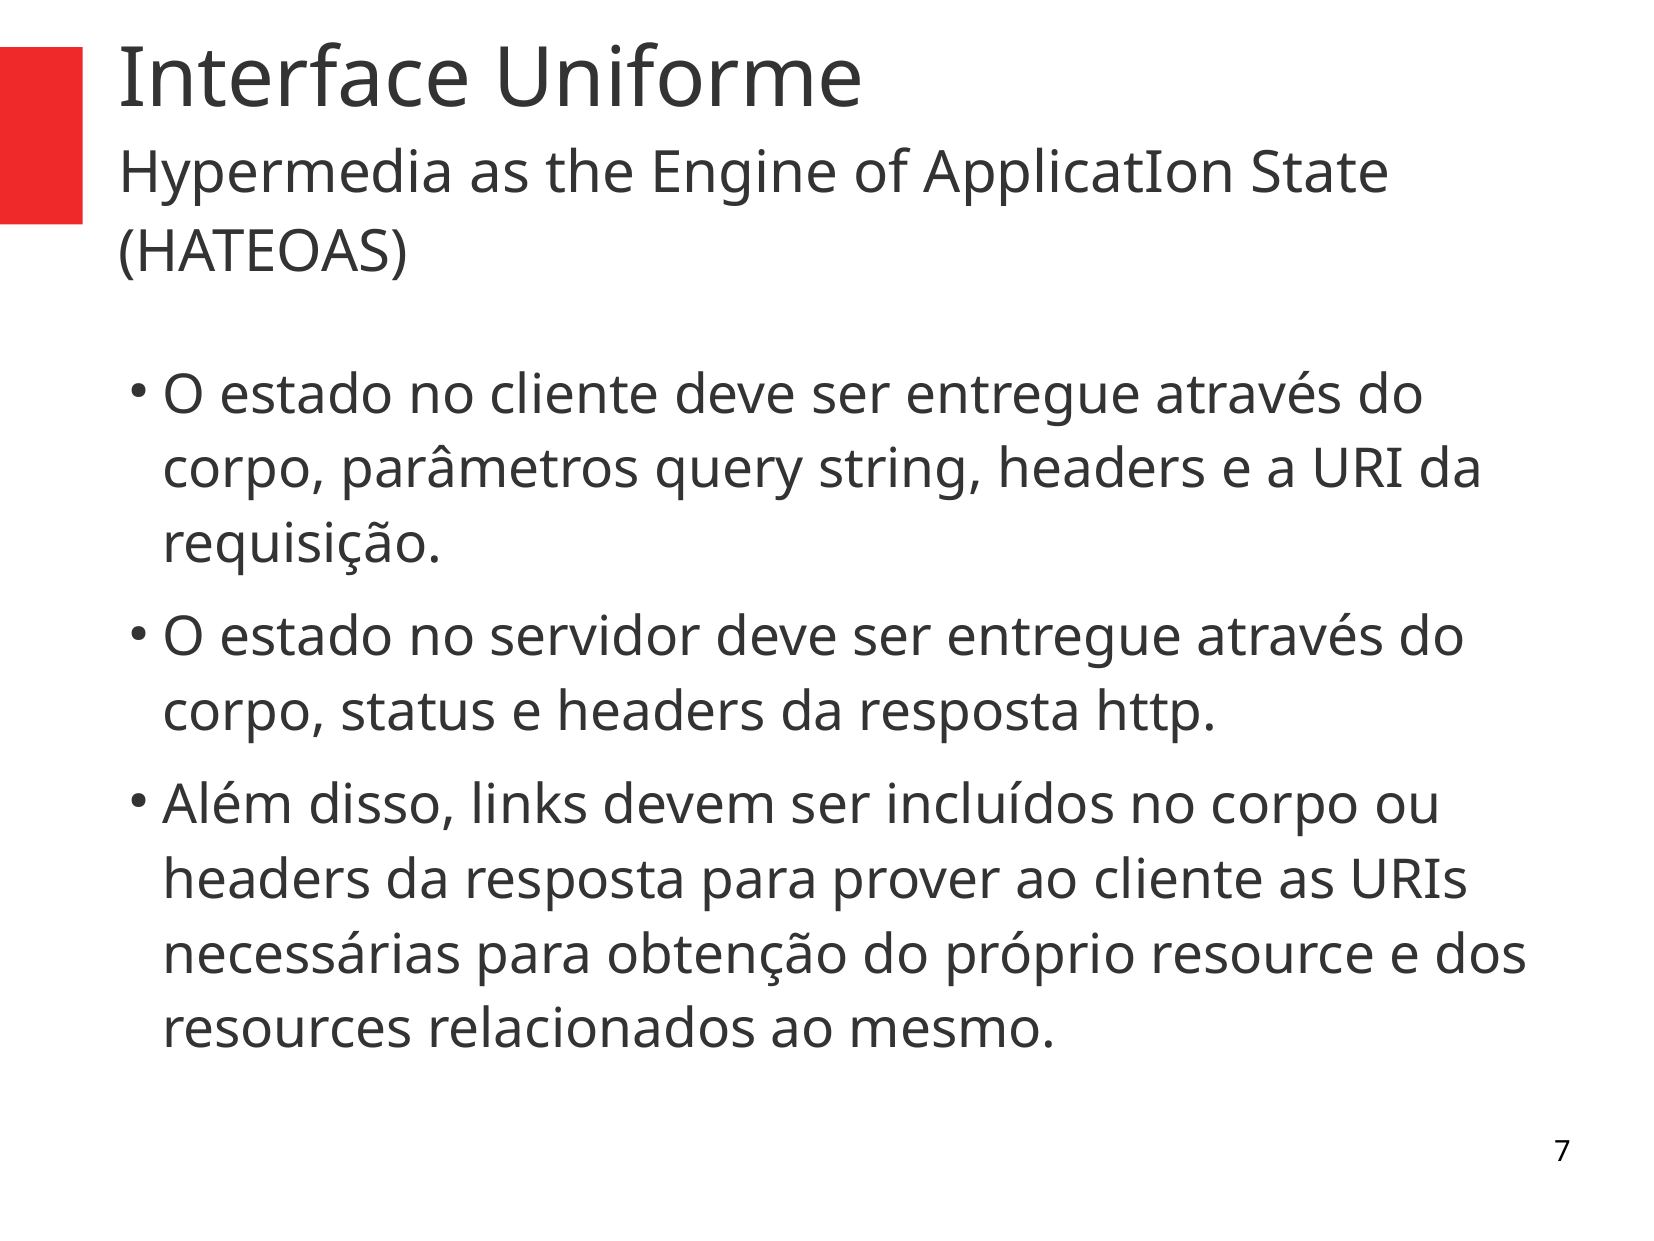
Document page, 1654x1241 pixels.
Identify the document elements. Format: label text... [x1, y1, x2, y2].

list O estado no cliente deve ser entregue através do corpo, parâmetros query string, headers e a URI da requisição. O estado no servidor deve ser entregue através do corpo, status e headers da resposta http. Além disso, links devem ser incluídos no corpo ou headers da resposta para prover ao cliente as URIs necessárias para obtenção do próprio resource e dos resources relacionados ao mesmo. [118, 354, 1536, 1074]
title Interface Uniforme Hypermedia as the Engine of ApplicatIon State (HATEOAS) [118, 16, 1571, 289]
